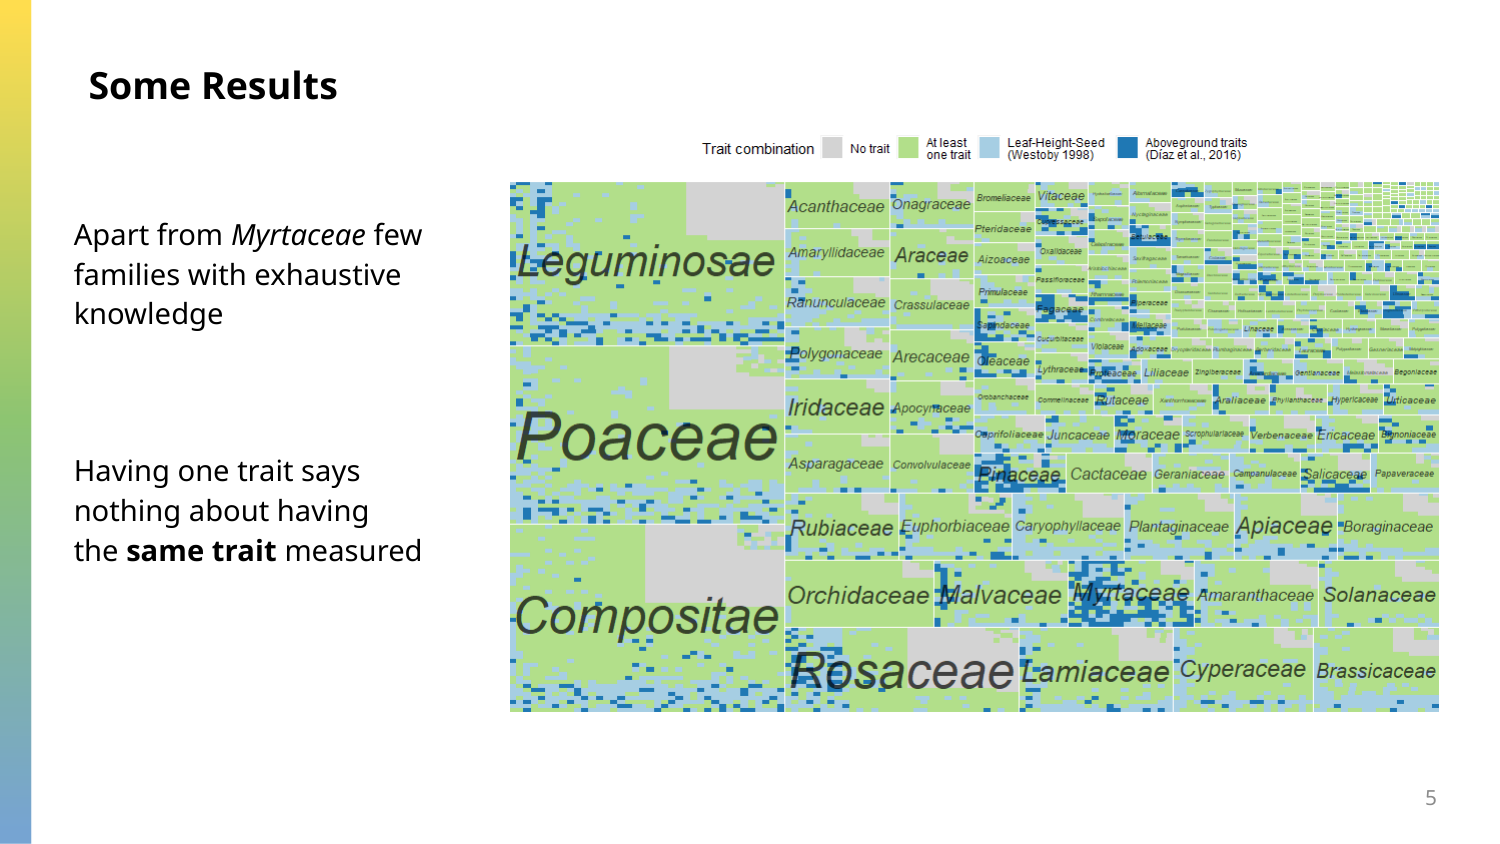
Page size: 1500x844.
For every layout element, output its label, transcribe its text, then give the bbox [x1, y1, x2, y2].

text_box Having one trait says nothing about having the same trait measured [59, 442, 473, 599]
slide_number <numéro> [1240, 767, 1437, 813]
text_box Apart from Myrtaceae few families with exhaustive knowledge [59, 206, 443, 328]
picture [0, 0, 1500, 844]
list Some Results [88, 61, 1442, 157]
